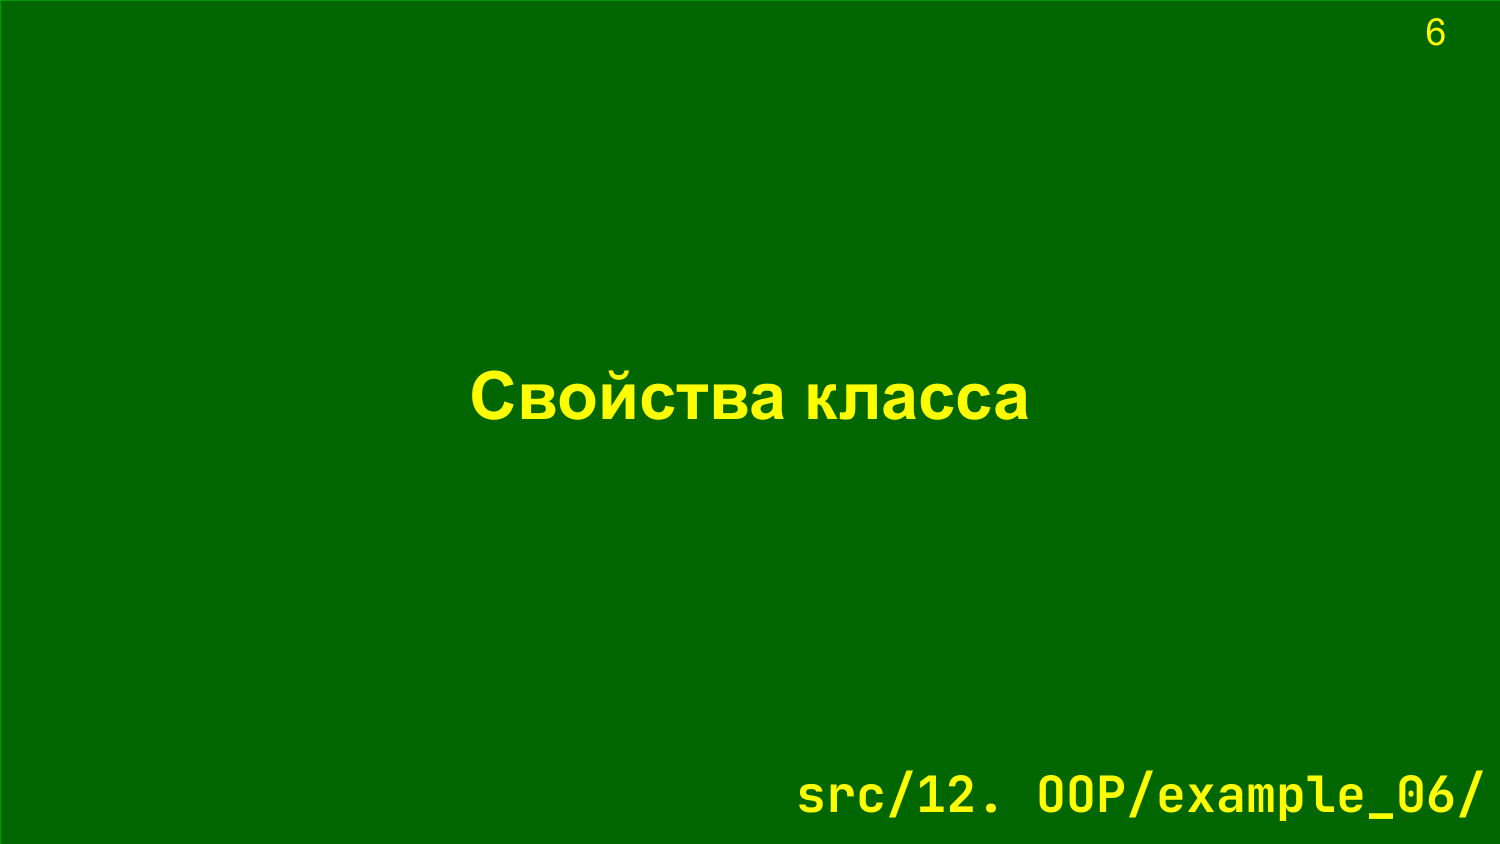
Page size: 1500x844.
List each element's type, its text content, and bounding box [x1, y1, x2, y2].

title Свойства класса [75, 302, 1426, 491]
title src/12. OOP/example_06/ [56, 757, 1487, 834]
